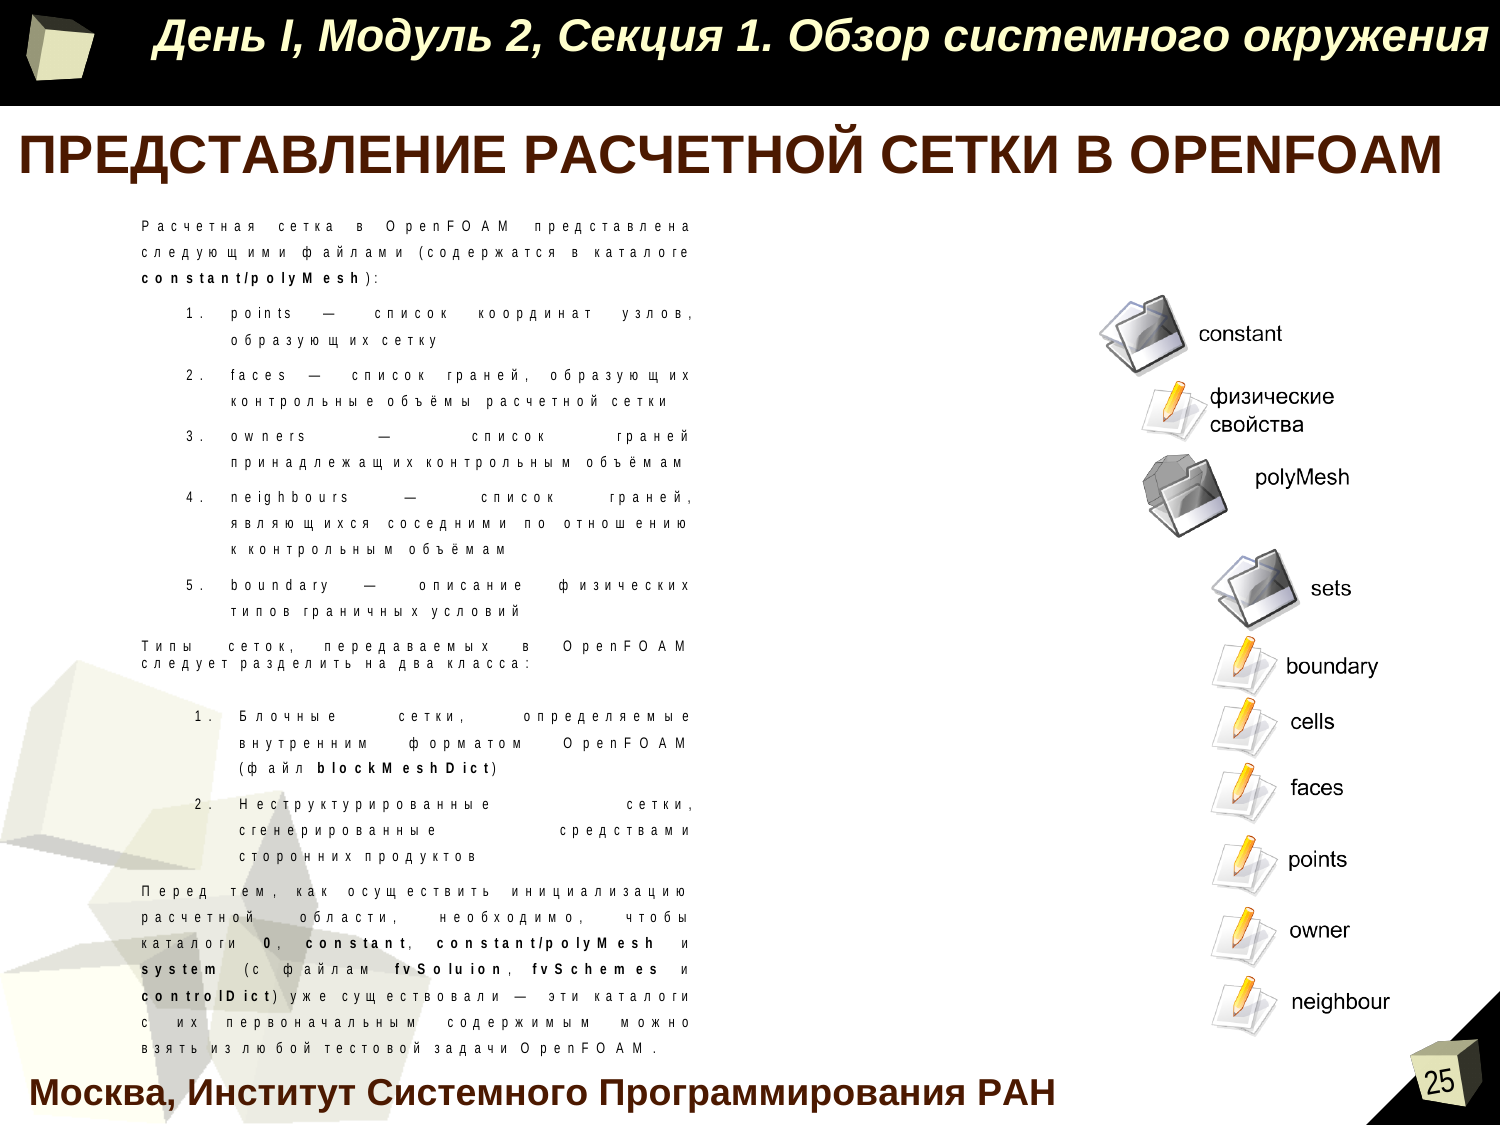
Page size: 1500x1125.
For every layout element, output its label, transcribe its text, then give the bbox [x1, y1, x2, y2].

picture [423, 1088, 433, 1102]
picture [0, 217, 1390, 1125]
text_box ПРЕДСТАВЛЕНИЕ РАСЧЕТНОЙ СЕТКИ В OPENFOAM [4, 112, 1500, 193]
